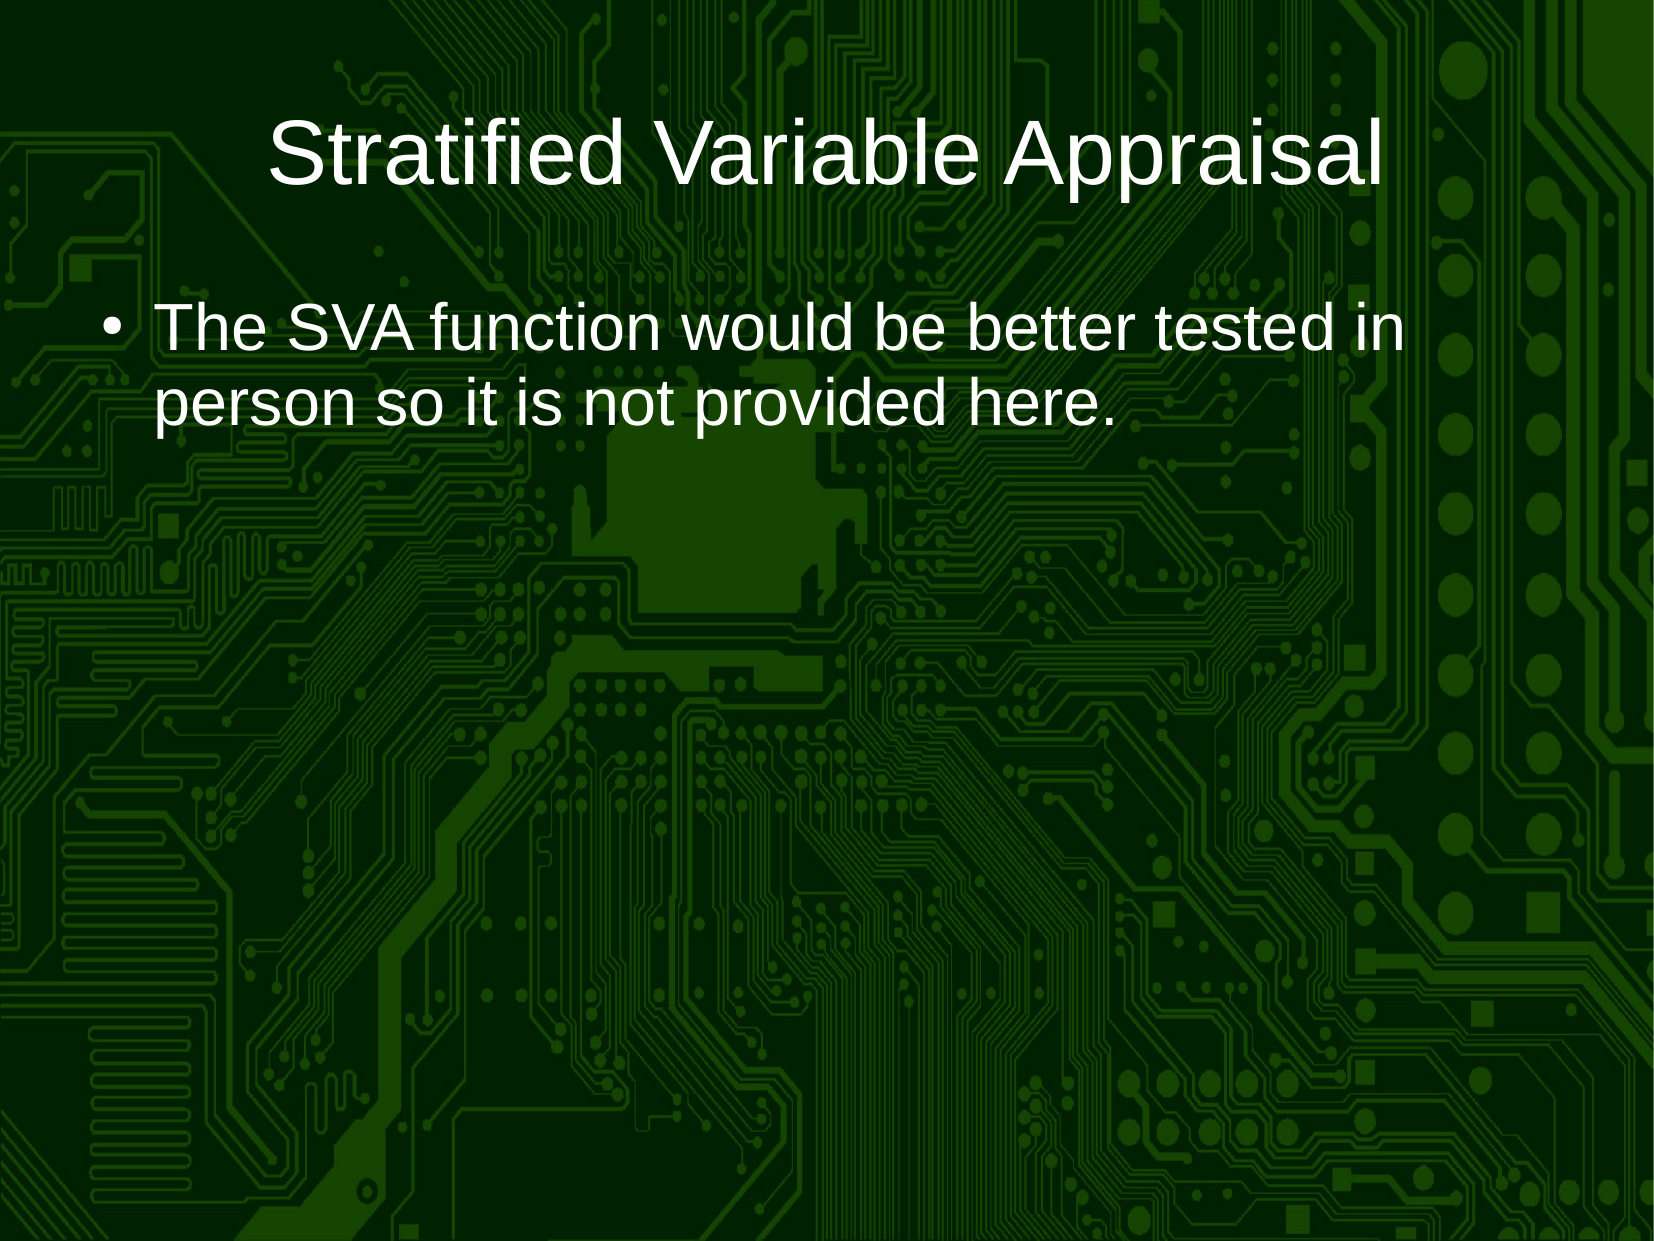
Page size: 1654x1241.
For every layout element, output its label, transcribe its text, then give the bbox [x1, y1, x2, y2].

picture [0, 0, 1654, 1241]
list The SVA function would be better tested in person so it is not provided here. [82, 290, 1571, 511]
title Stratified Variable Appraisal [82, 49, 1571, 257]
